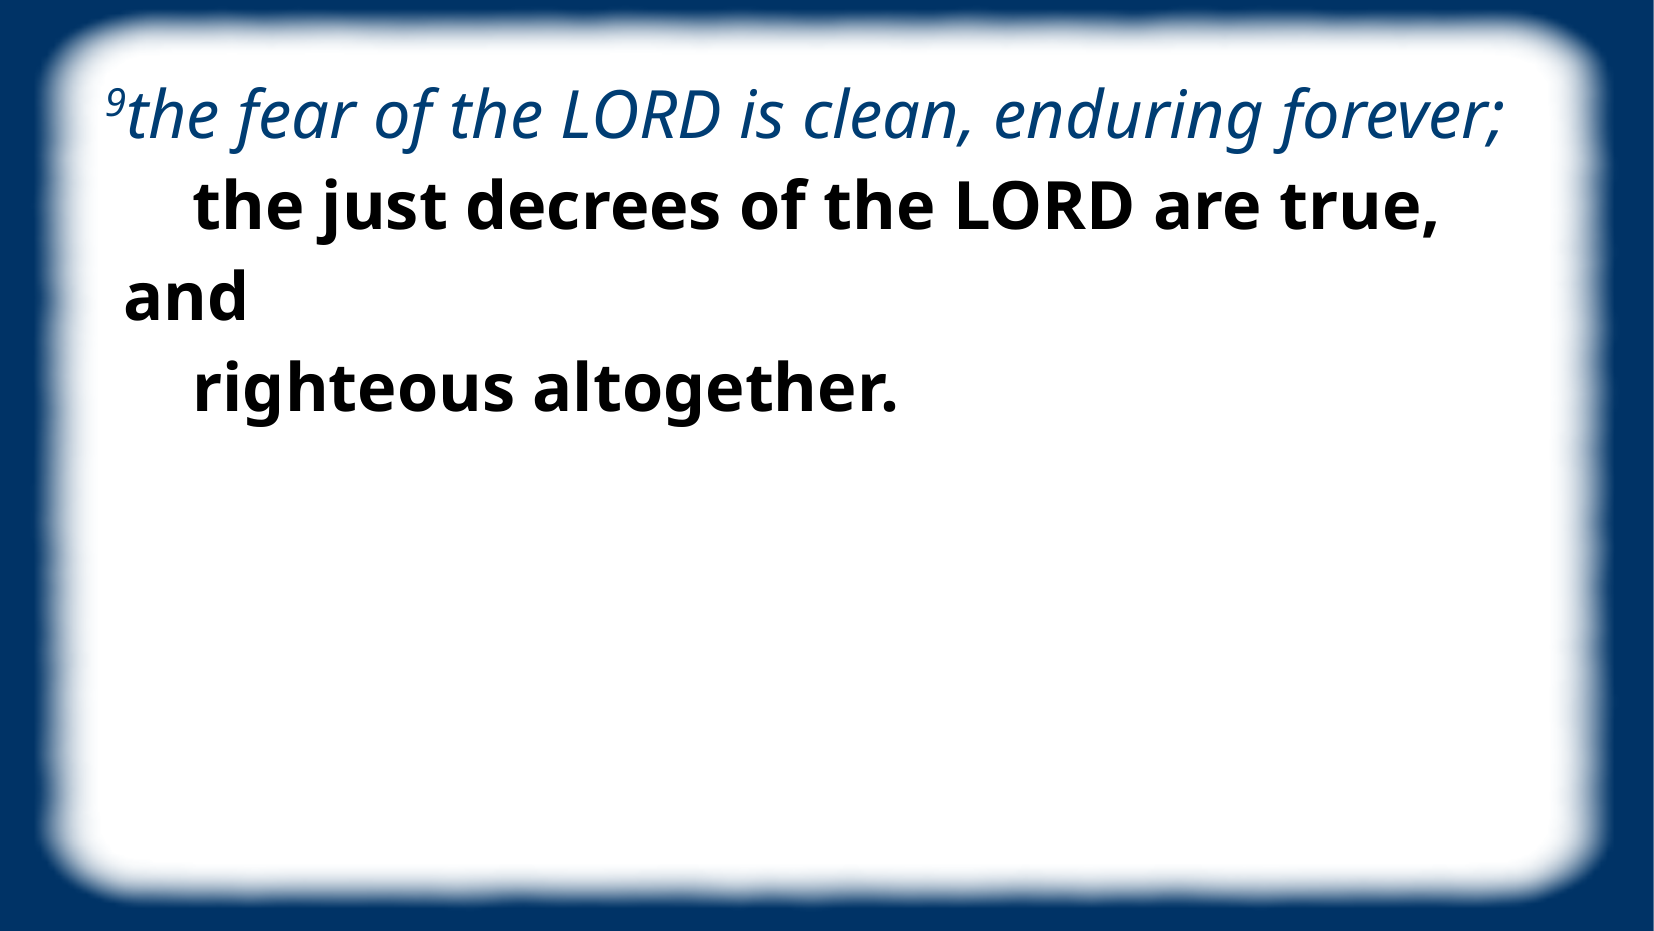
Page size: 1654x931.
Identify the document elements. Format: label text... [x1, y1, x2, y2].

picture [0, 0, 1654, 931]
text_box 9the fear of the LORD is clean, enduring forever; the just decrees of the LORD are true, and righteous altogether. [90, 60, 1561, 346]
